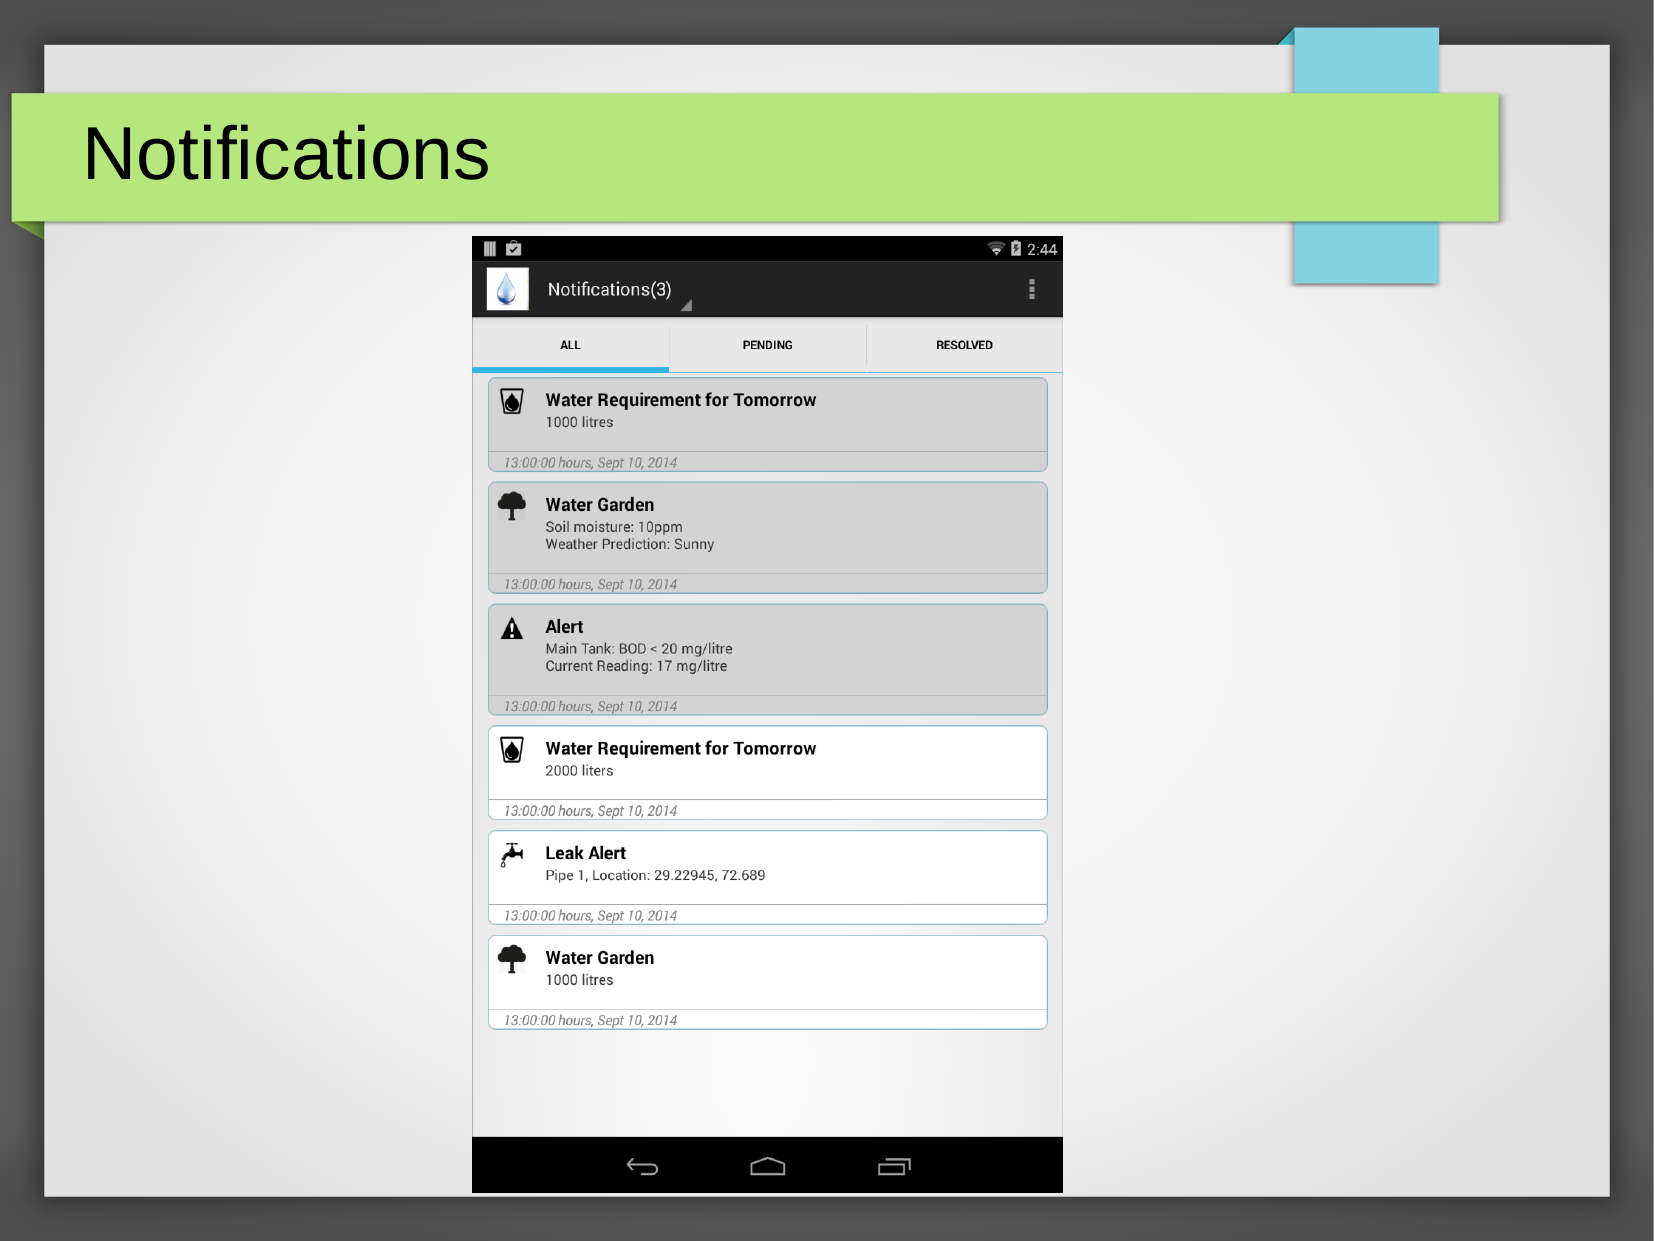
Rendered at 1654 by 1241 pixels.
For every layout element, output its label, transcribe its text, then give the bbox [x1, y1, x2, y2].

picture [0, 0, 1654, 1241]
title Notifications [82, 94, 1264, 213]
